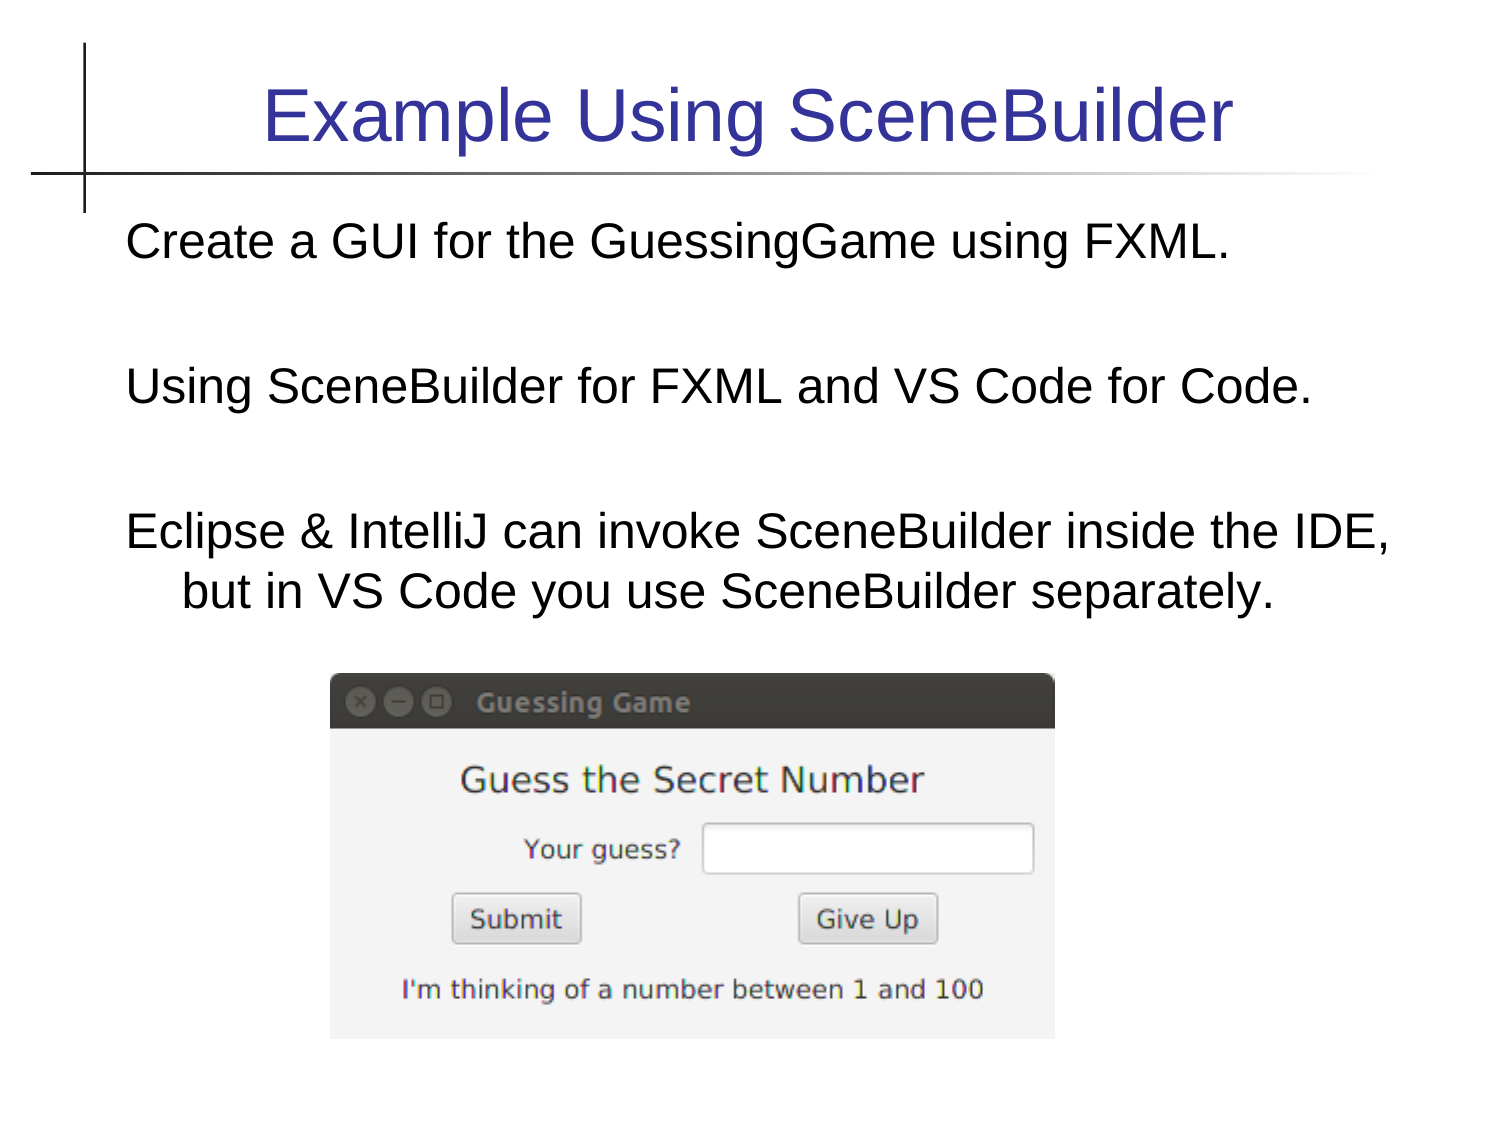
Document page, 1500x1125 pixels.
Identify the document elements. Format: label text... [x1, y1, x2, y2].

picture [330, 673, 1055, 1039]
list Create a GUI for the GuessingGame using FXML. Using SceneBuilder for FXML and VS Code for Code. Eclipse & IntelliJ can invoke SceneBuilder inside the IDE, but in VS Code you use SceneBuilder separately. [110, 200, 1408, 960]
title Example Using SceneBuilder [100, 24, 1398, 165]
